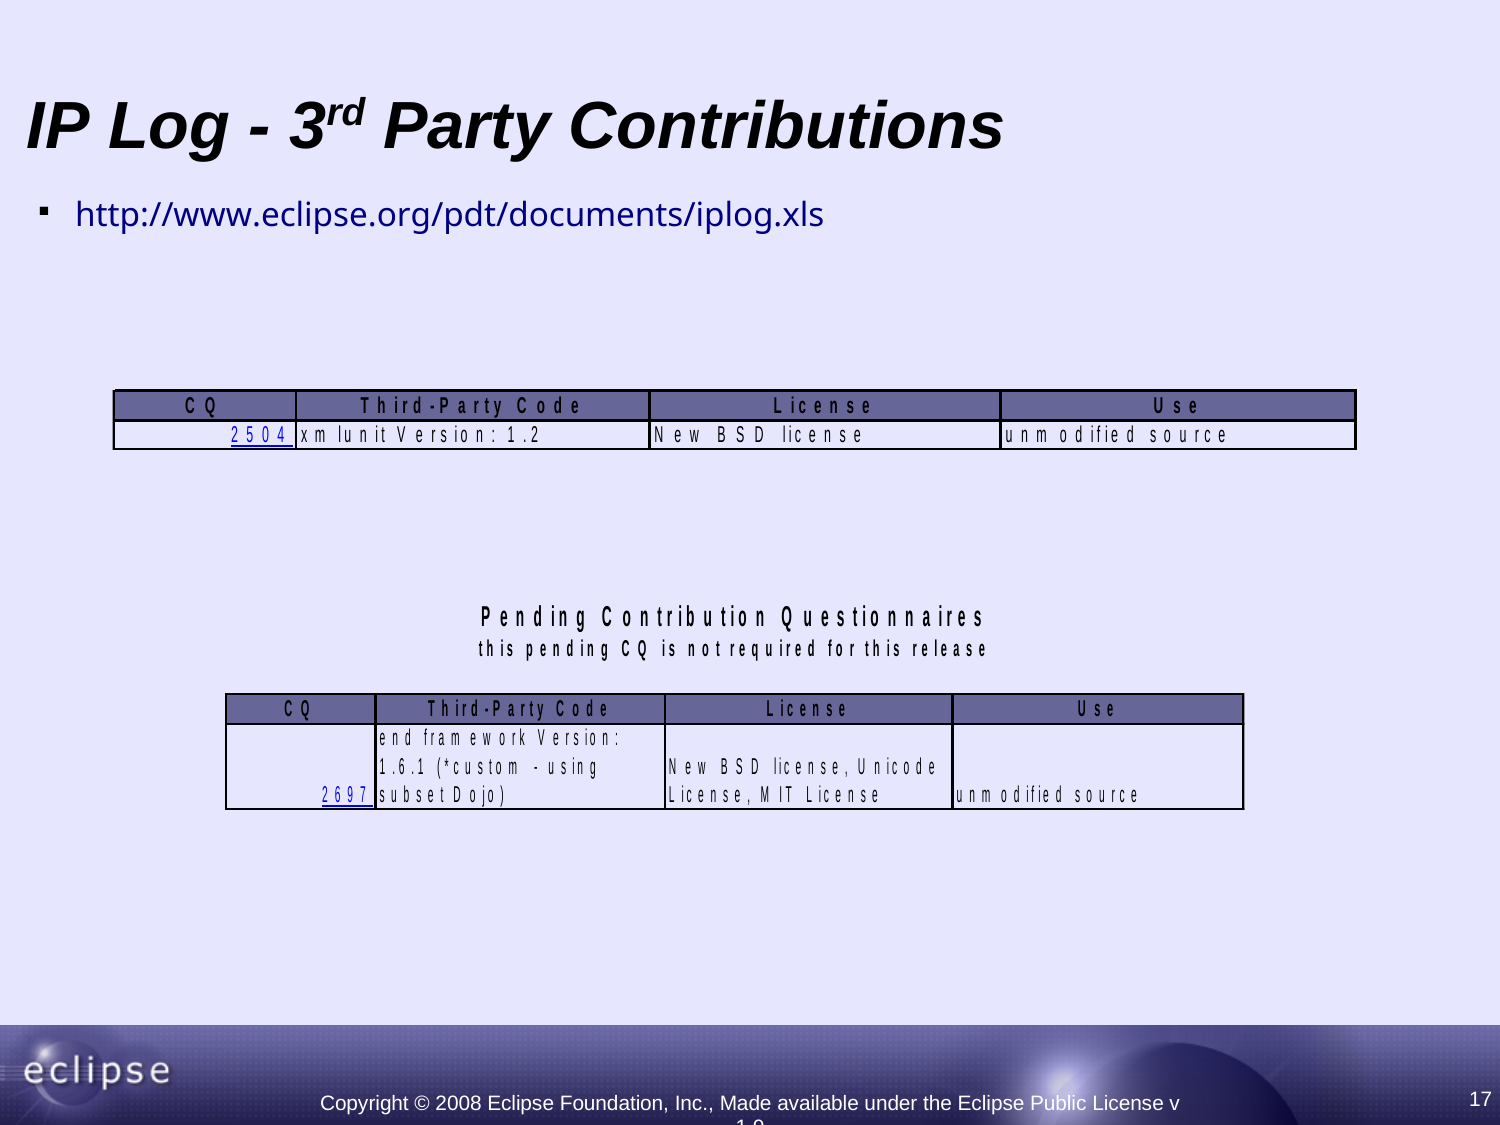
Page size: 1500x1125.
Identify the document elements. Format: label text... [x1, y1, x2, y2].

title IP Log - 3rd Party Contributions [26, 84, 1474, 172]
picture [112, 389, 1357, 451]
picture [225, 600, 1245, 811]
list http://www.eclipse.org/pdt/documents/iplog.xls [37, 187, 1463, 1021]
picture [0, 1025, 1500, 1125]
